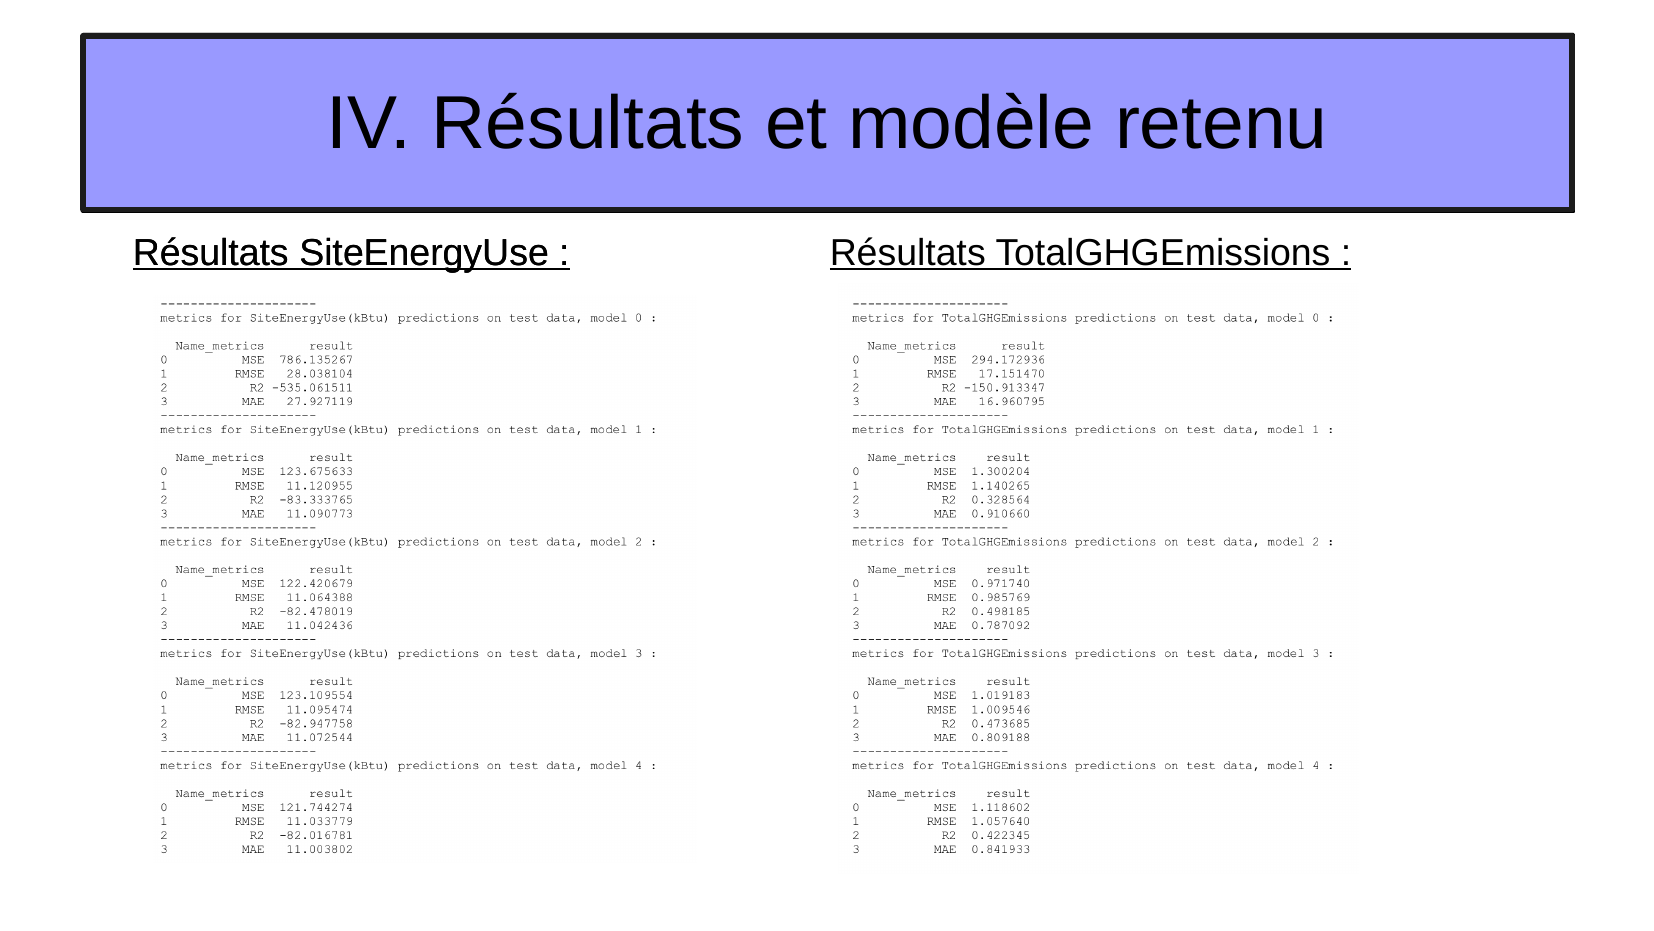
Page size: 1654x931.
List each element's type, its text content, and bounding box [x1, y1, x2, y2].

text_box Résultats SiteEnergyUse : [118, 224, 603, 282]
text_box Résultats TotalGHGEmissions : [814, 224, 1465, 324]
title IV. Résultats et modèle retenu [83, 35, 1572, 210]
picture [153, 295, 697, 863]
picture [838, 283, 1359, 874]
